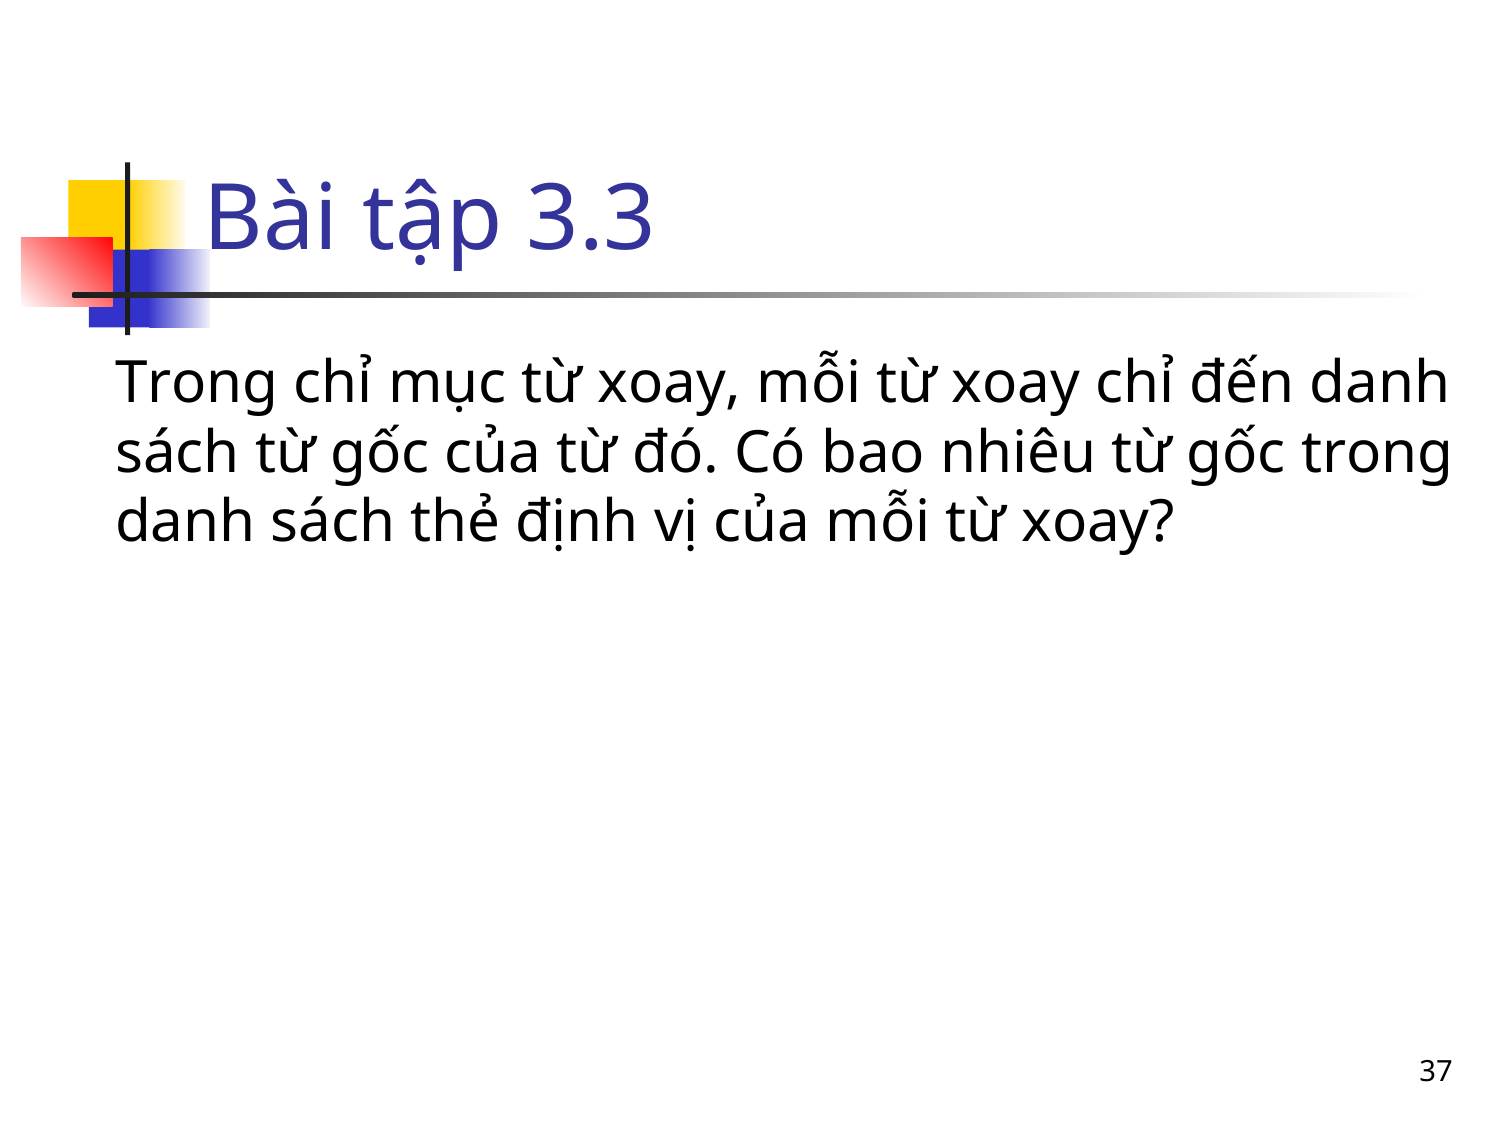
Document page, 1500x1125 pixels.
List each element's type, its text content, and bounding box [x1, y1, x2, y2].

title Bài tập 3.3 [188, 35, 1468, 276]
text_box <number> [1155, 1024, 1468, 1100]
list Trong chỉ mục từ xoay, mỗi từ xoay chỉ đến danh sách từ gốc của từ đó. Có bao nhiêu từ gốc trong danh sách thẻ định vị của mỗi từ xoay? [100, 336, 1469, 1012]
